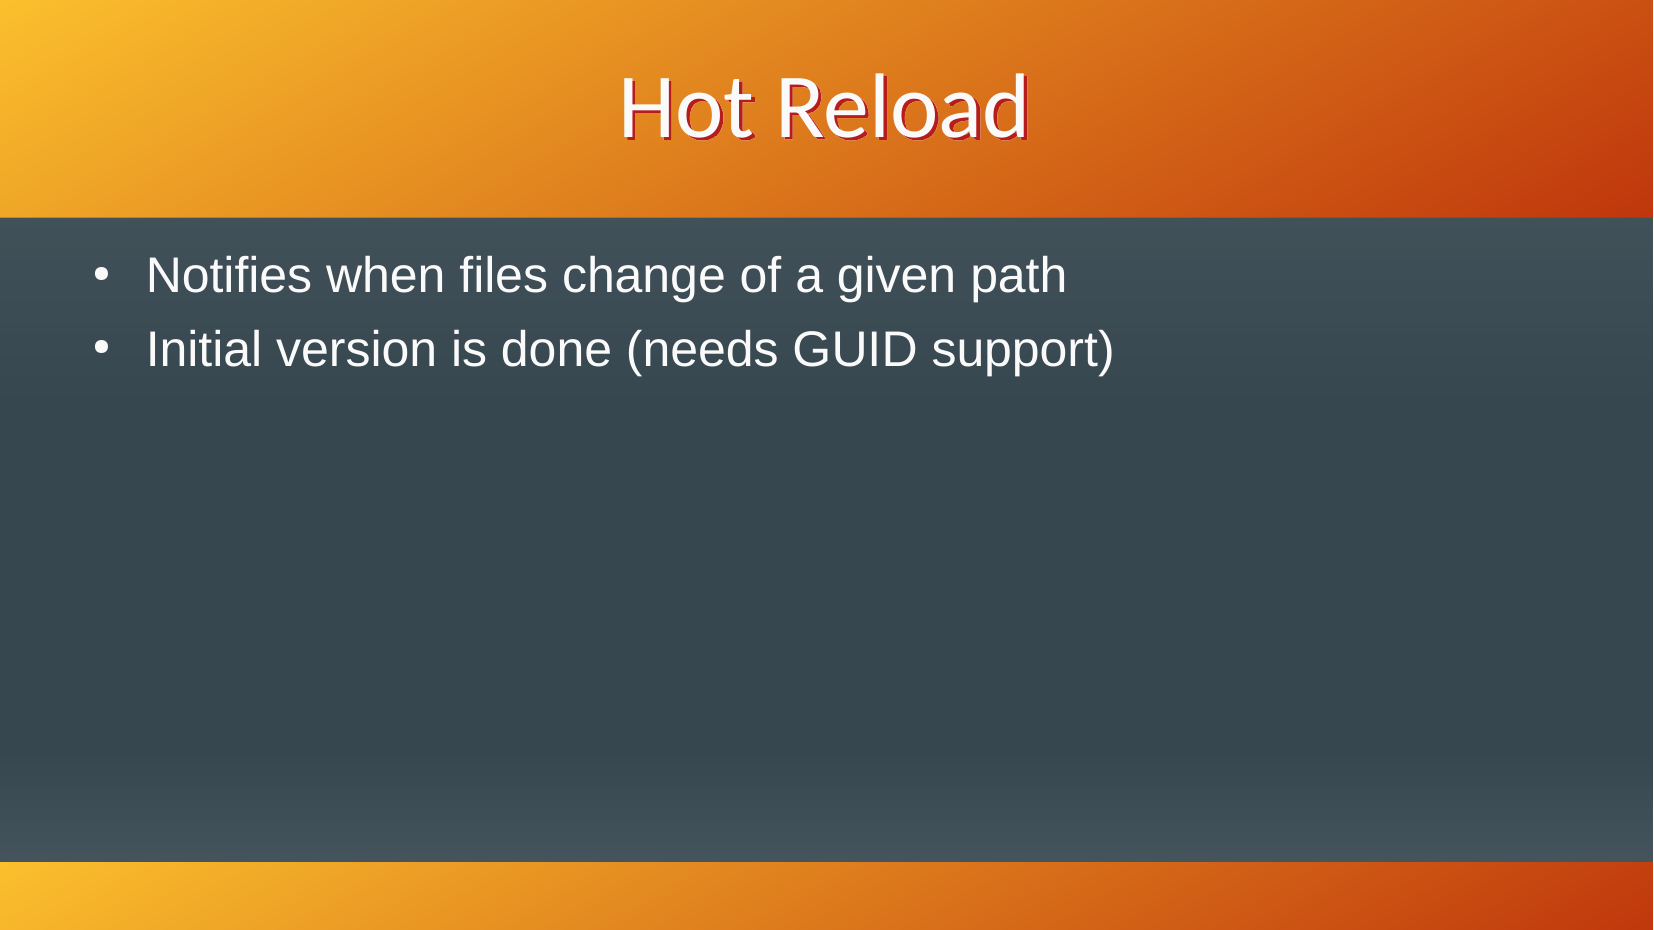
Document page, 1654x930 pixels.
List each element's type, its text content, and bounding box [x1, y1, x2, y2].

list Notifies when files change of a given path Initial version is done (needs GUID support) [74, 247, 1575, 825]
title Hot Reload [74, 37, 1575, 193]
